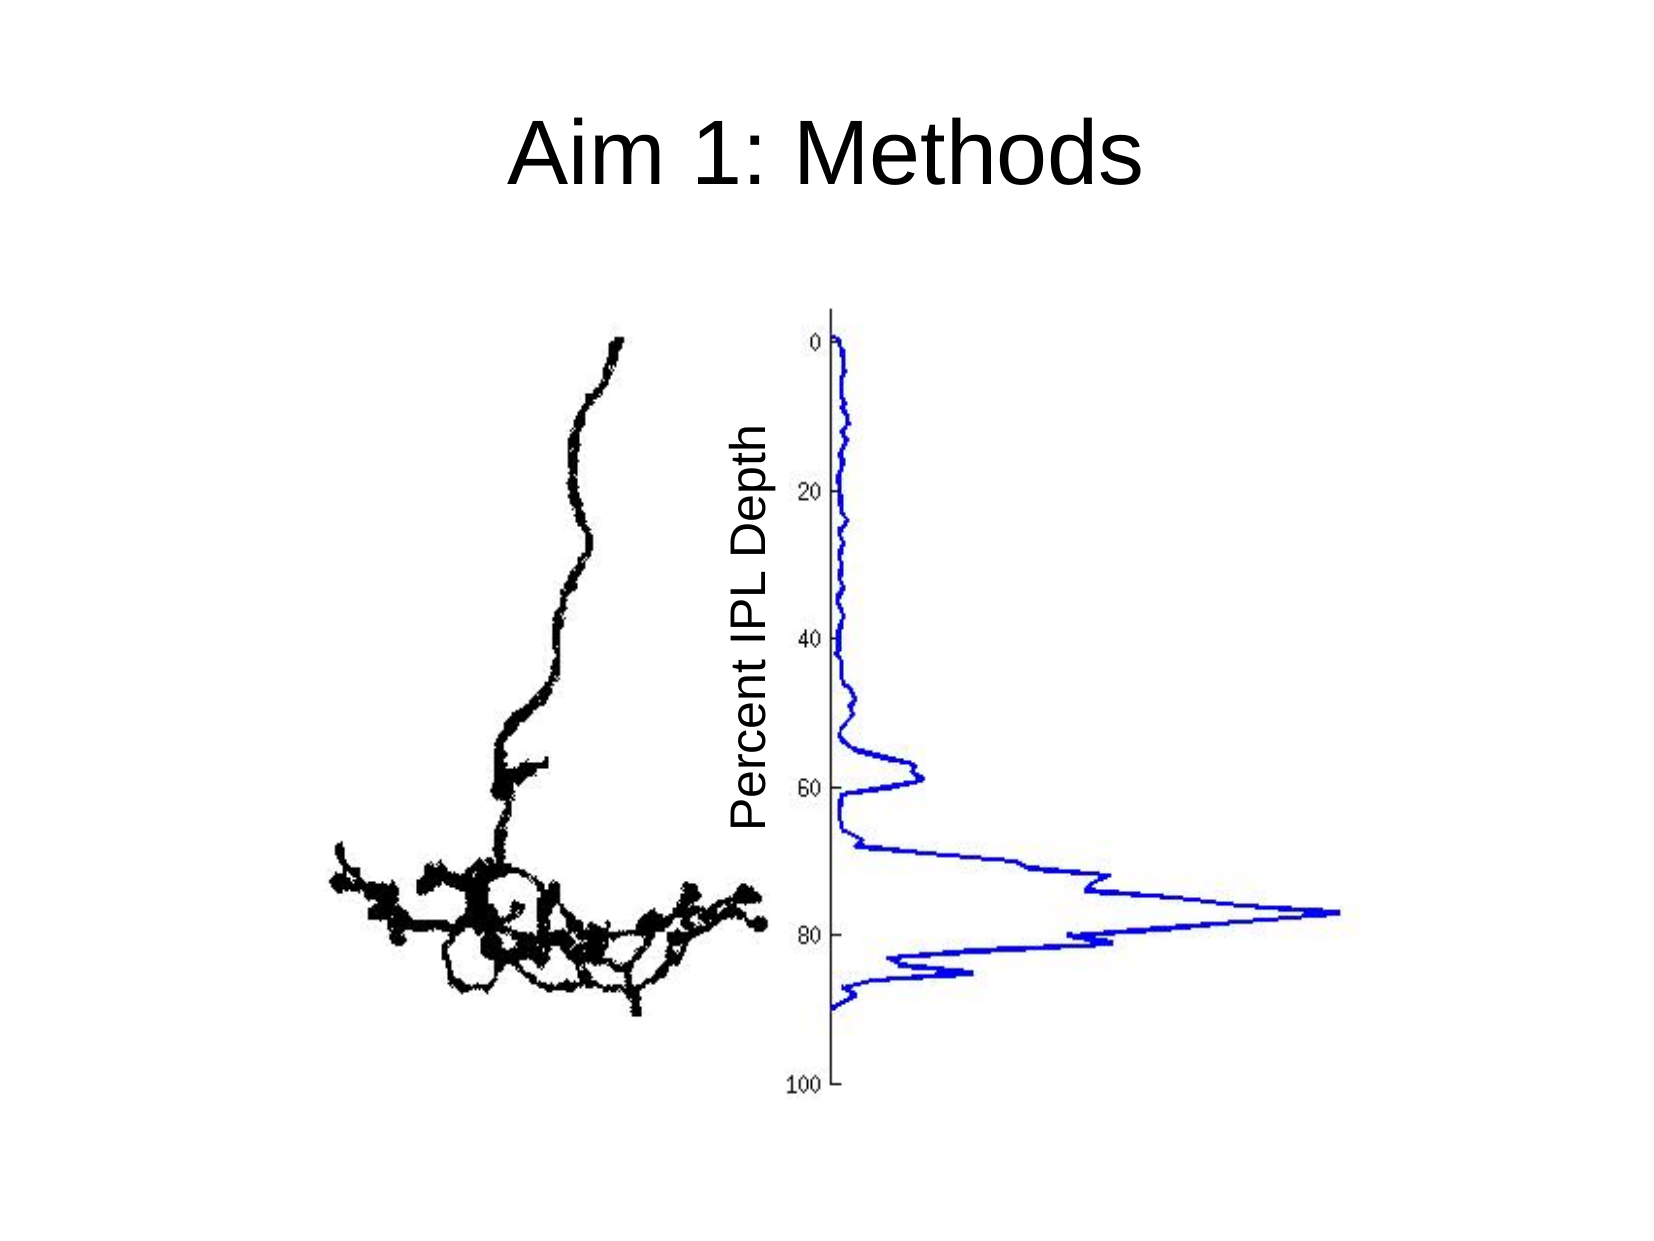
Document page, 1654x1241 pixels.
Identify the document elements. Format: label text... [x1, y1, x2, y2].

picture [283, 285, 1366, 1126]
list Percent IPL Depth [720, 402, 790, 832]
title Aim 1: Methods [82, 49, 1571, 257]
